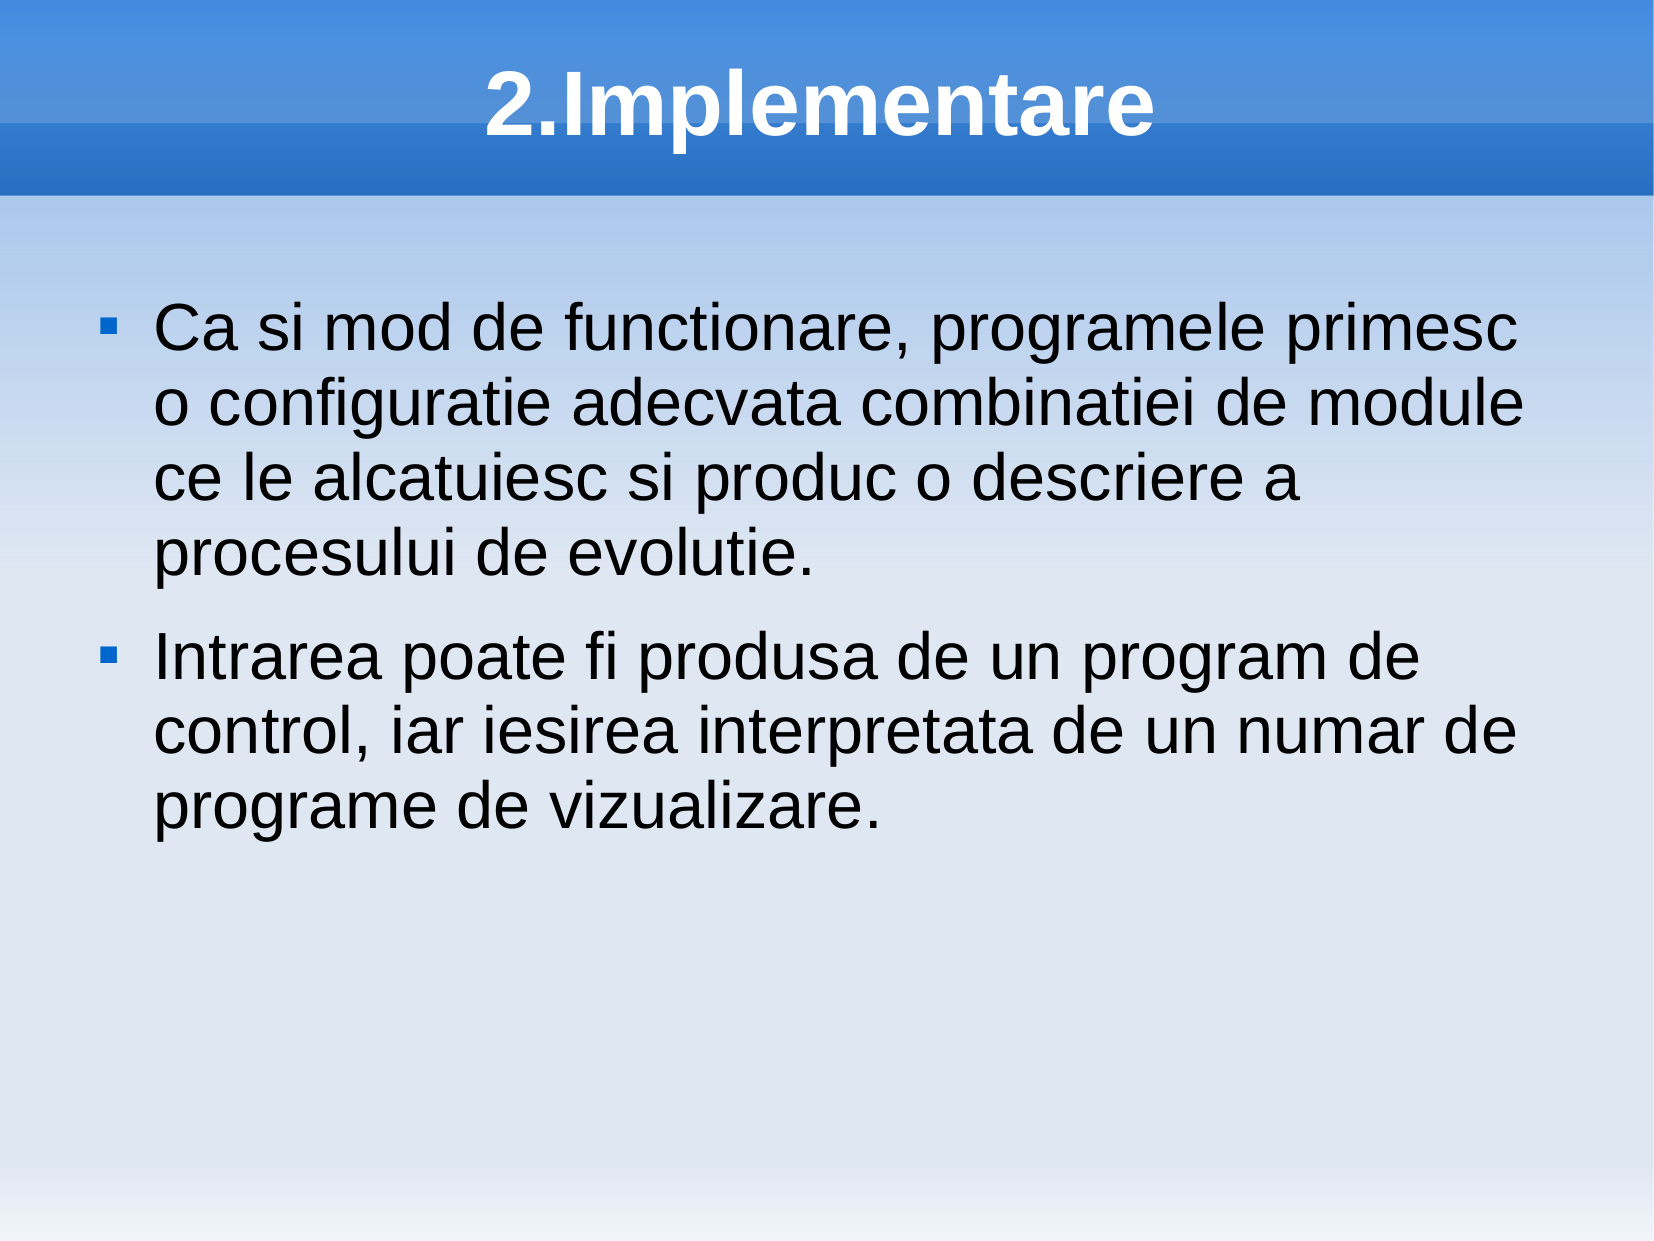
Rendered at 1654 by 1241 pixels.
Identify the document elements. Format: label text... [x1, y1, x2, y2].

list Ca si mod de functionare, programele primesc o configuratie adecvata combinatiei de module ce le alcatuiesc si produc o descriere a procesului de evolutie. Intrarea poate fi produsa de un program de control, iar iesirea interpretata de un numar de programe de vizualizare. [82, 290, 1571, 1094]
title 2.Implementare [76, 7, 1565, 200]
picture [0, 0, 1654, 1241]
